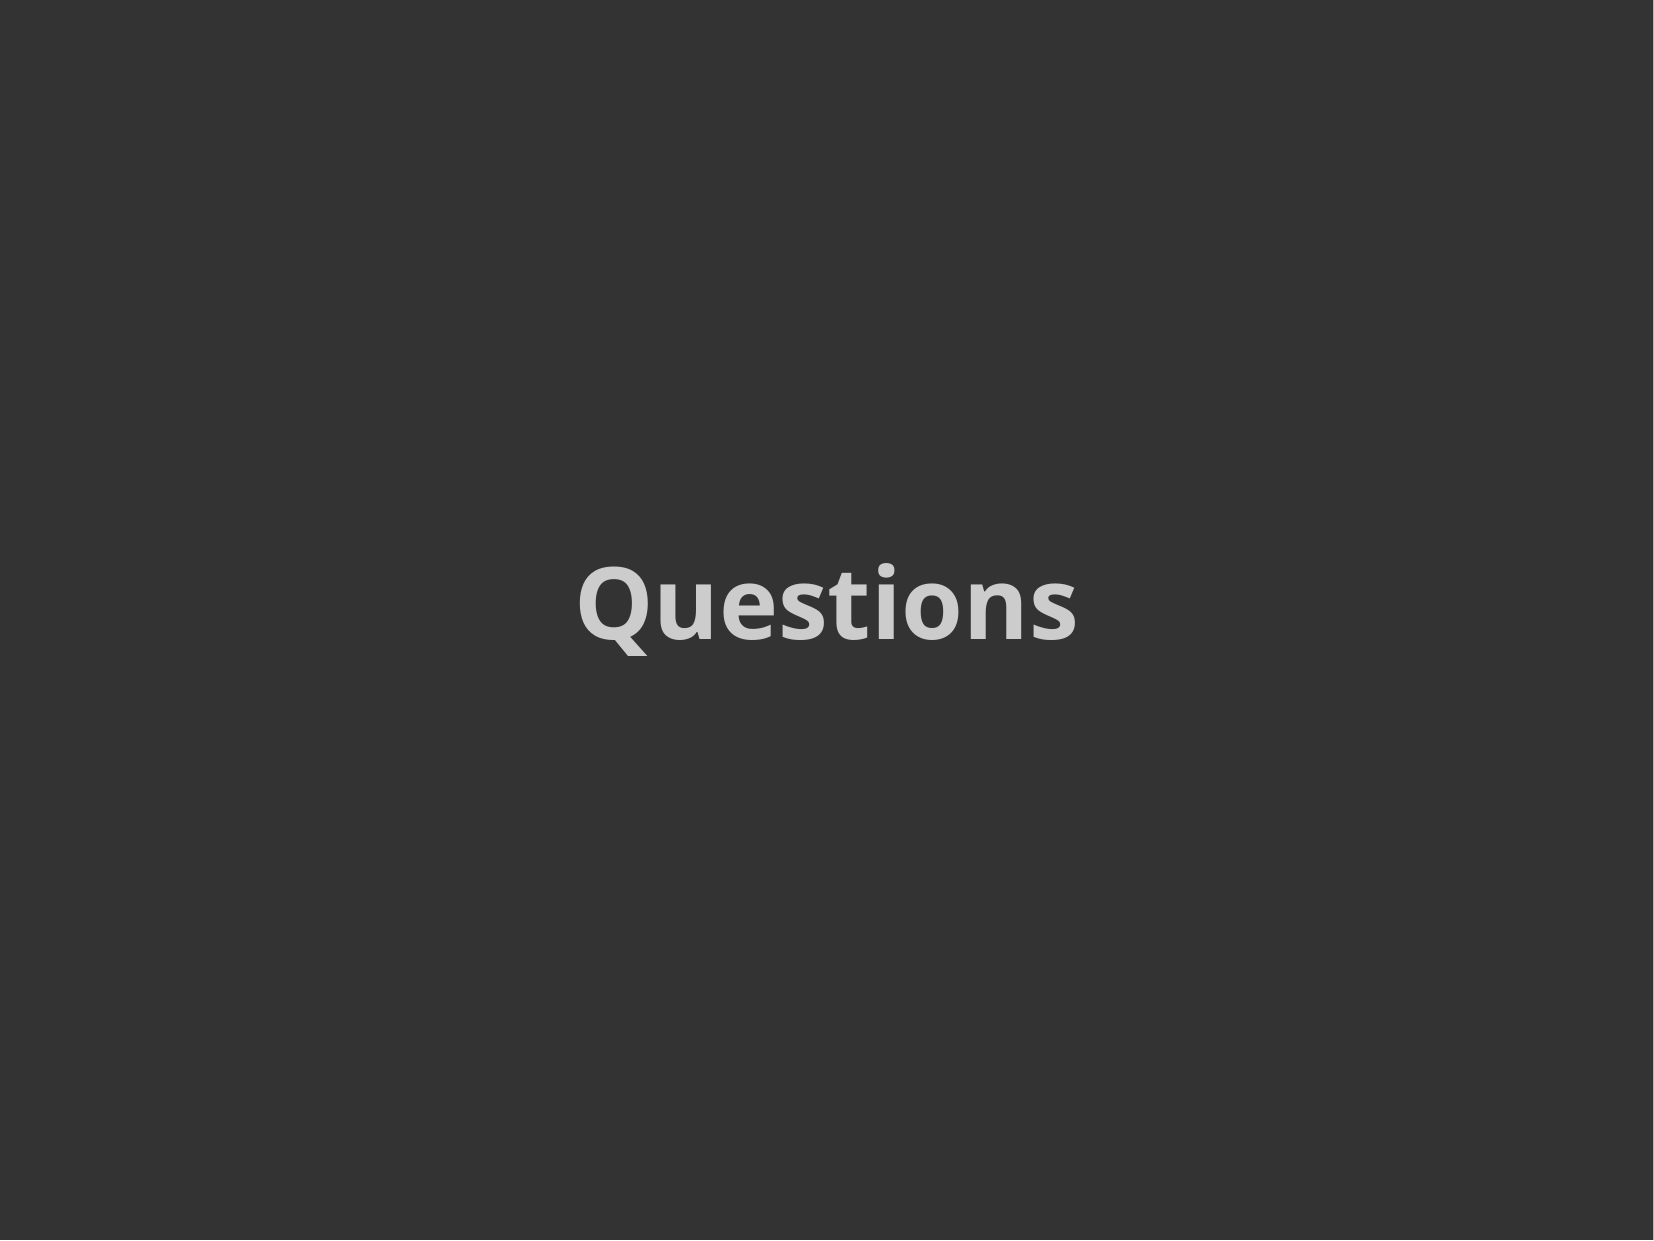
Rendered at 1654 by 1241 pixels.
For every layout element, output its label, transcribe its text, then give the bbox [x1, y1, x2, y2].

title Questions [82, 231, 1571, 969]
